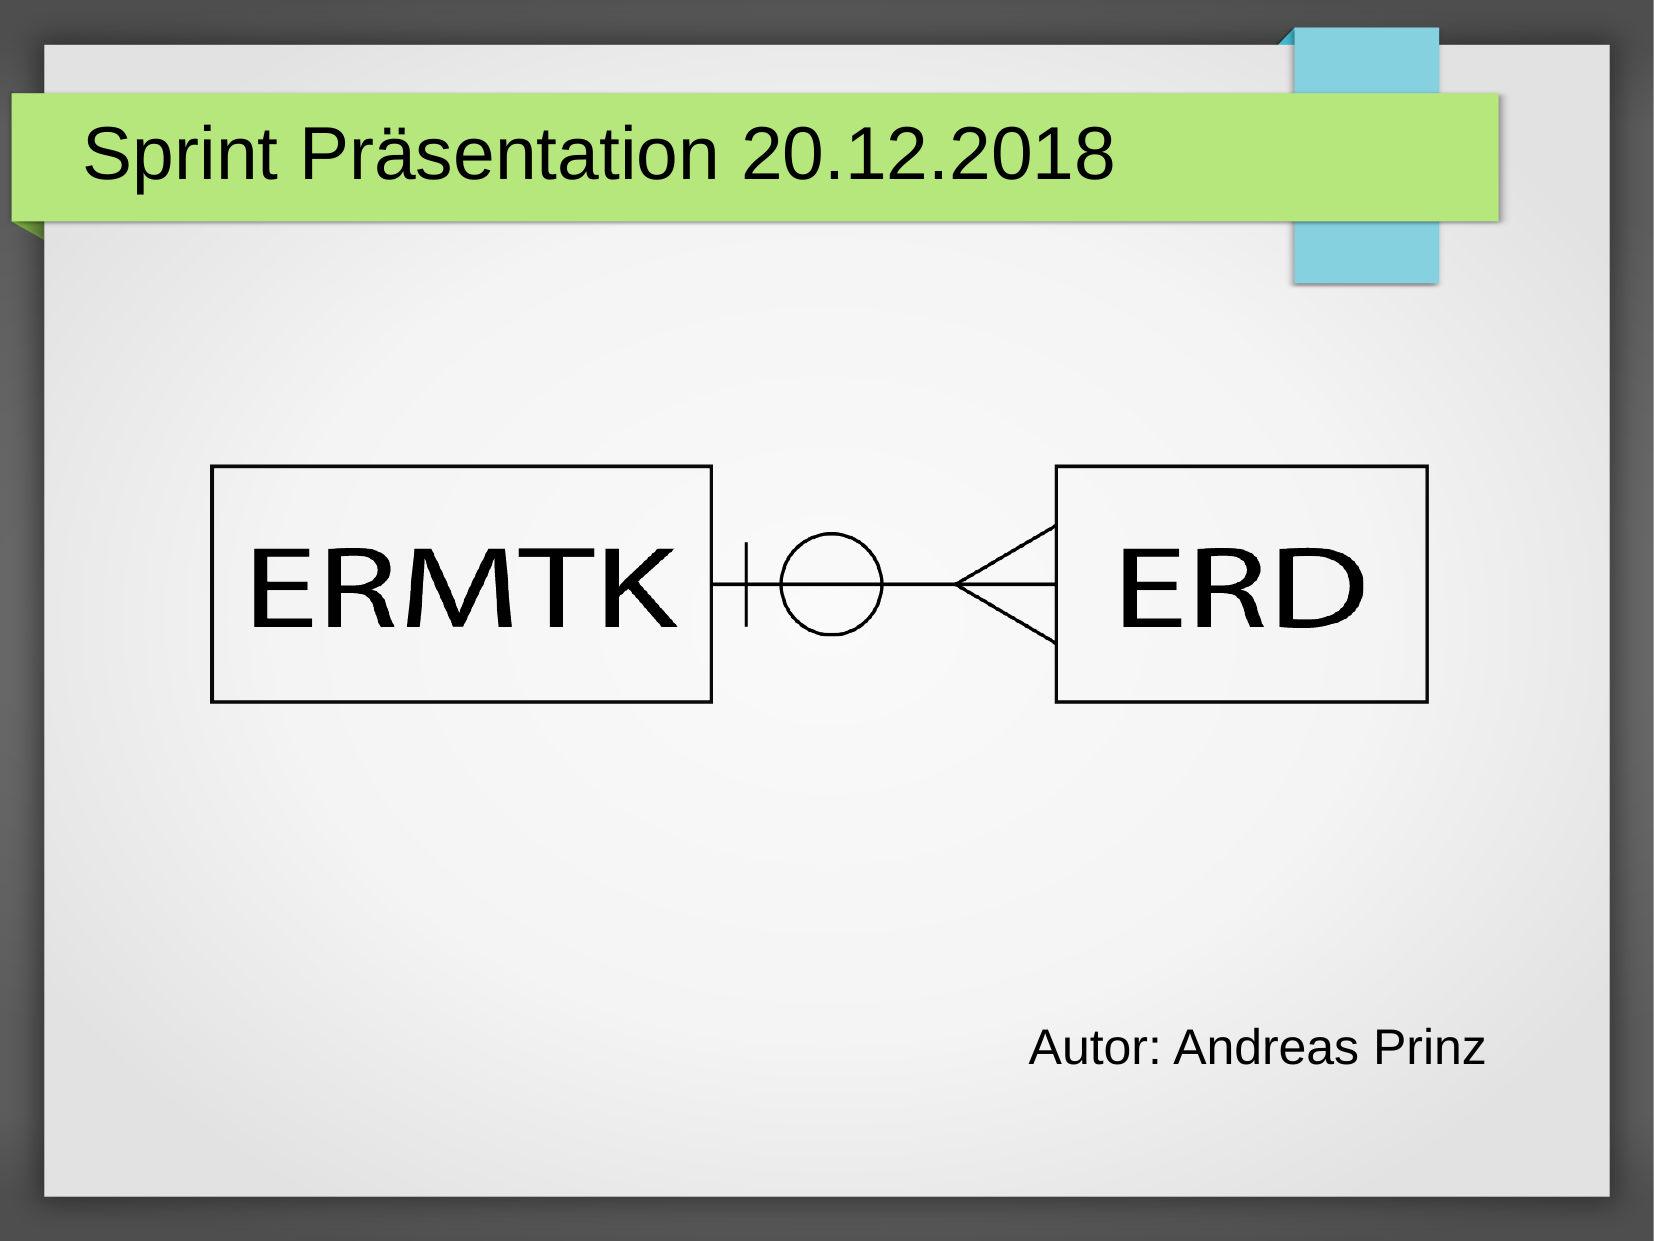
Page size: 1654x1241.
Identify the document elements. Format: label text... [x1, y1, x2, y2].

picture [0, 0, 1654, 1241]
title Sprint Präsentation 20.12.2018 [82, 94, 1264, 213]
subtitle Autor: Andreas Prinz [930, 975, 1586, 1120]
